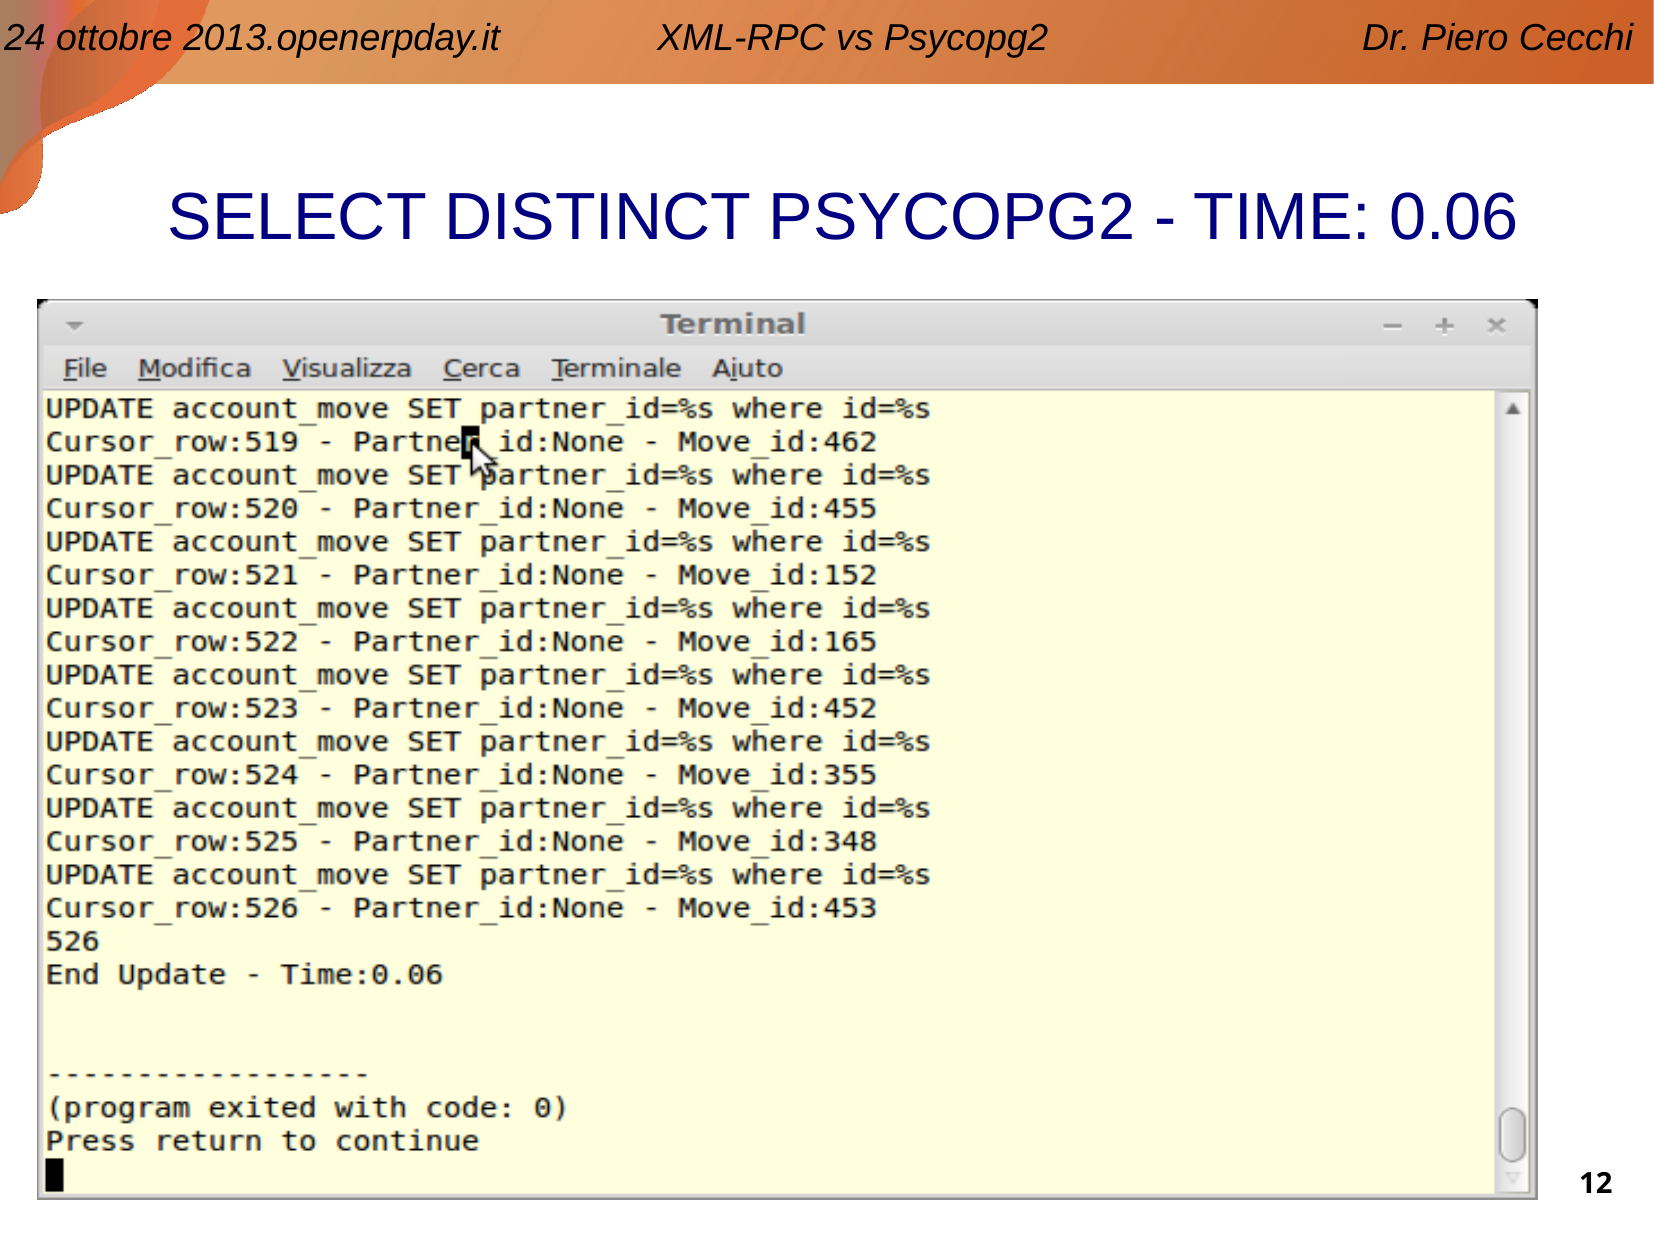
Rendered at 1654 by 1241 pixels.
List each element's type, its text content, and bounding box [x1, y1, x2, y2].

title SELECT DISTINCT PSYCOPG2 - TIME: 0.06 [37, 112, 1651, 320]
picture [37, 299, 1538, 1201]
picture [0, 0, 1654, 225]
